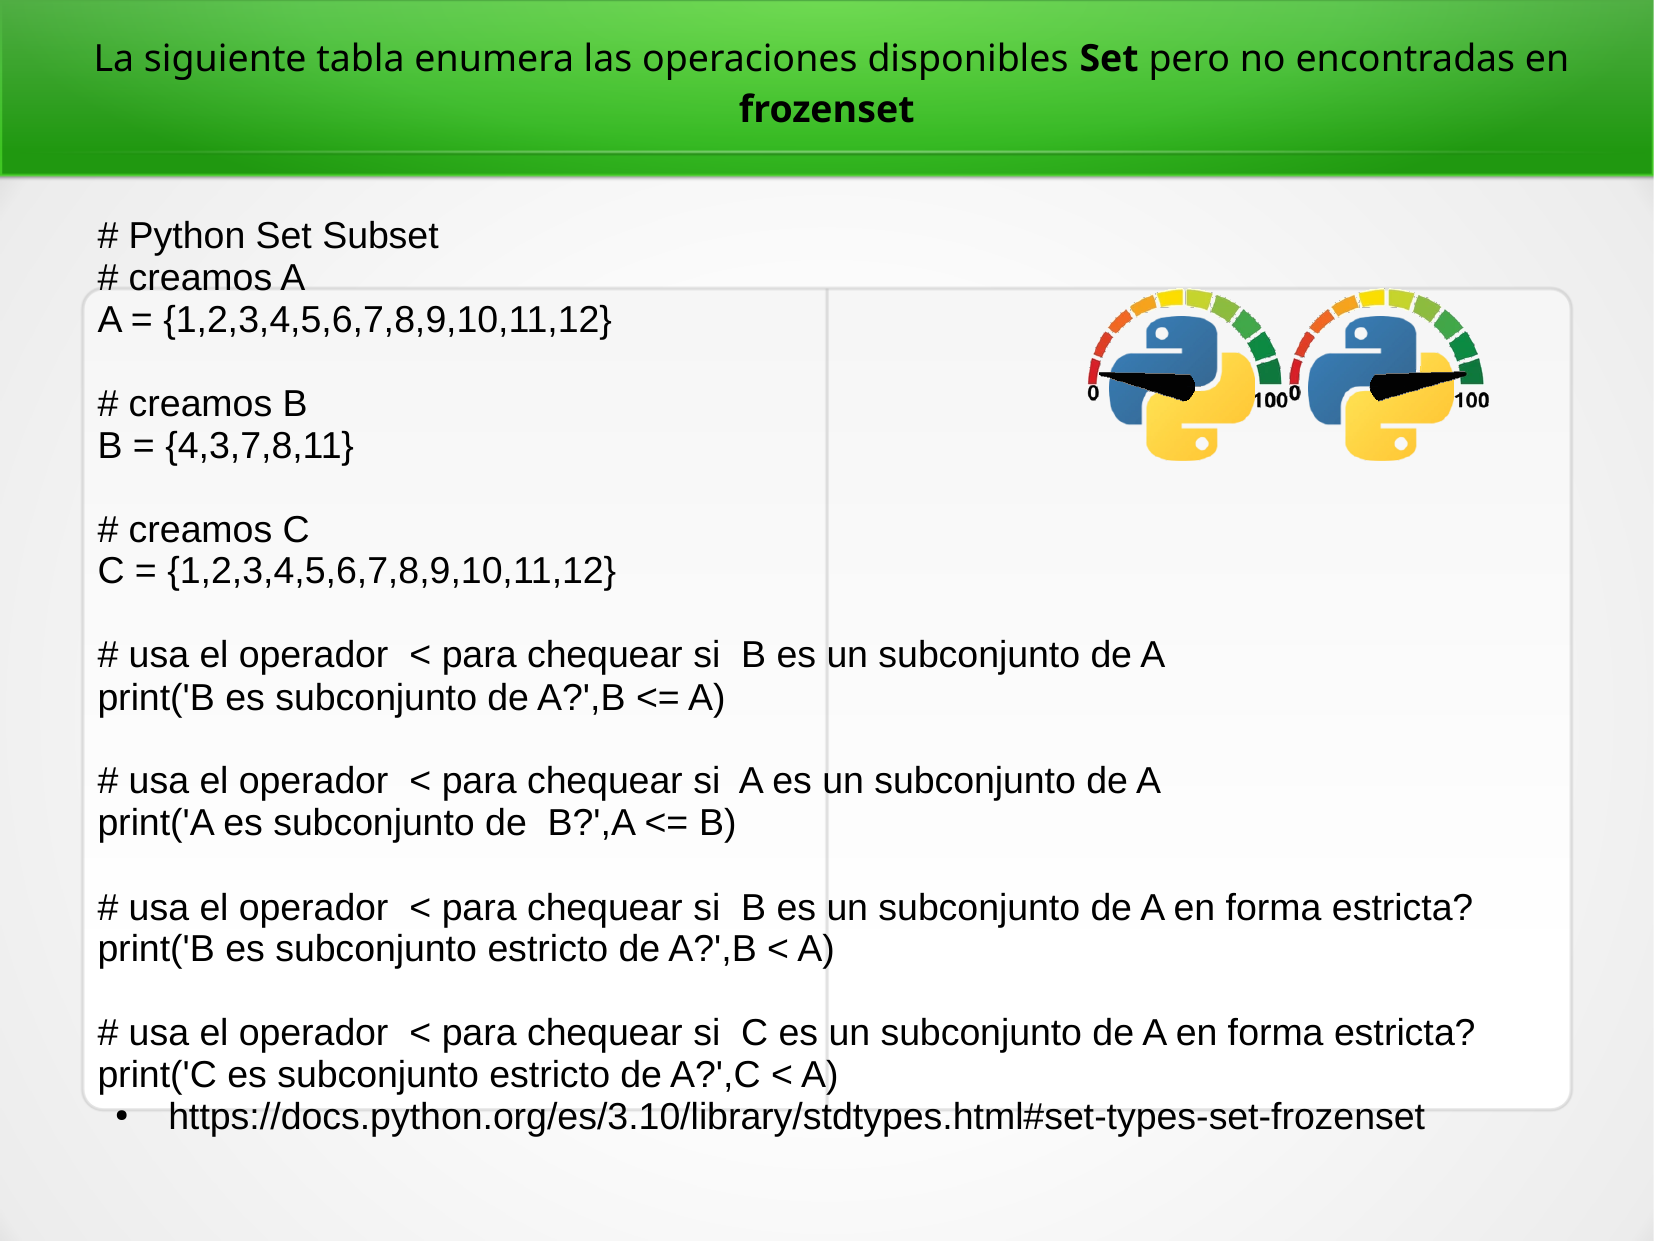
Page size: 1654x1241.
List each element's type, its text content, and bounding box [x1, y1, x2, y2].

text_box # Python Set Subset # creamos A A = {1,2,3,4,5,6,7,8,9,10,11,12} # creamos B B = {4,3,7,8,11} # creamos C C = {1,2,3,4,5,6,7,8,9,10,11,12} # usa el operador < para chequear si B es un subconjunto de A print('B es subconjunto de A?',B <= A) # usa el operador < para chequear si A es un subconjunto de A print('A es subconjunto de B?',A <= B) # usa el operador < para chequear si B es un subconjunto de A en forma estricta? print('B es subconjunto estricto de A?',B < A) # usa el operador < para chequear si C es un subconjunto de A en forma estricta? print('C es subconjunto estricto de A?',C < A) https://docs.python.org/es/3.10/library/stdtypes.html#set-types-set-frozenset [82, 206, 1560, 1146]
picture [0, 0, 1654, 1241]
subtitle s & = t return set s manteniendo solo los elementos que también se encuentran en t [295, 988, 1654, 1241]
picture [1086, 288, 1489, 461]
title La siguiente tabla enumera las operaciones disponibles Set pero no encontradas en frozenset [82, 11, 1571, 154]
